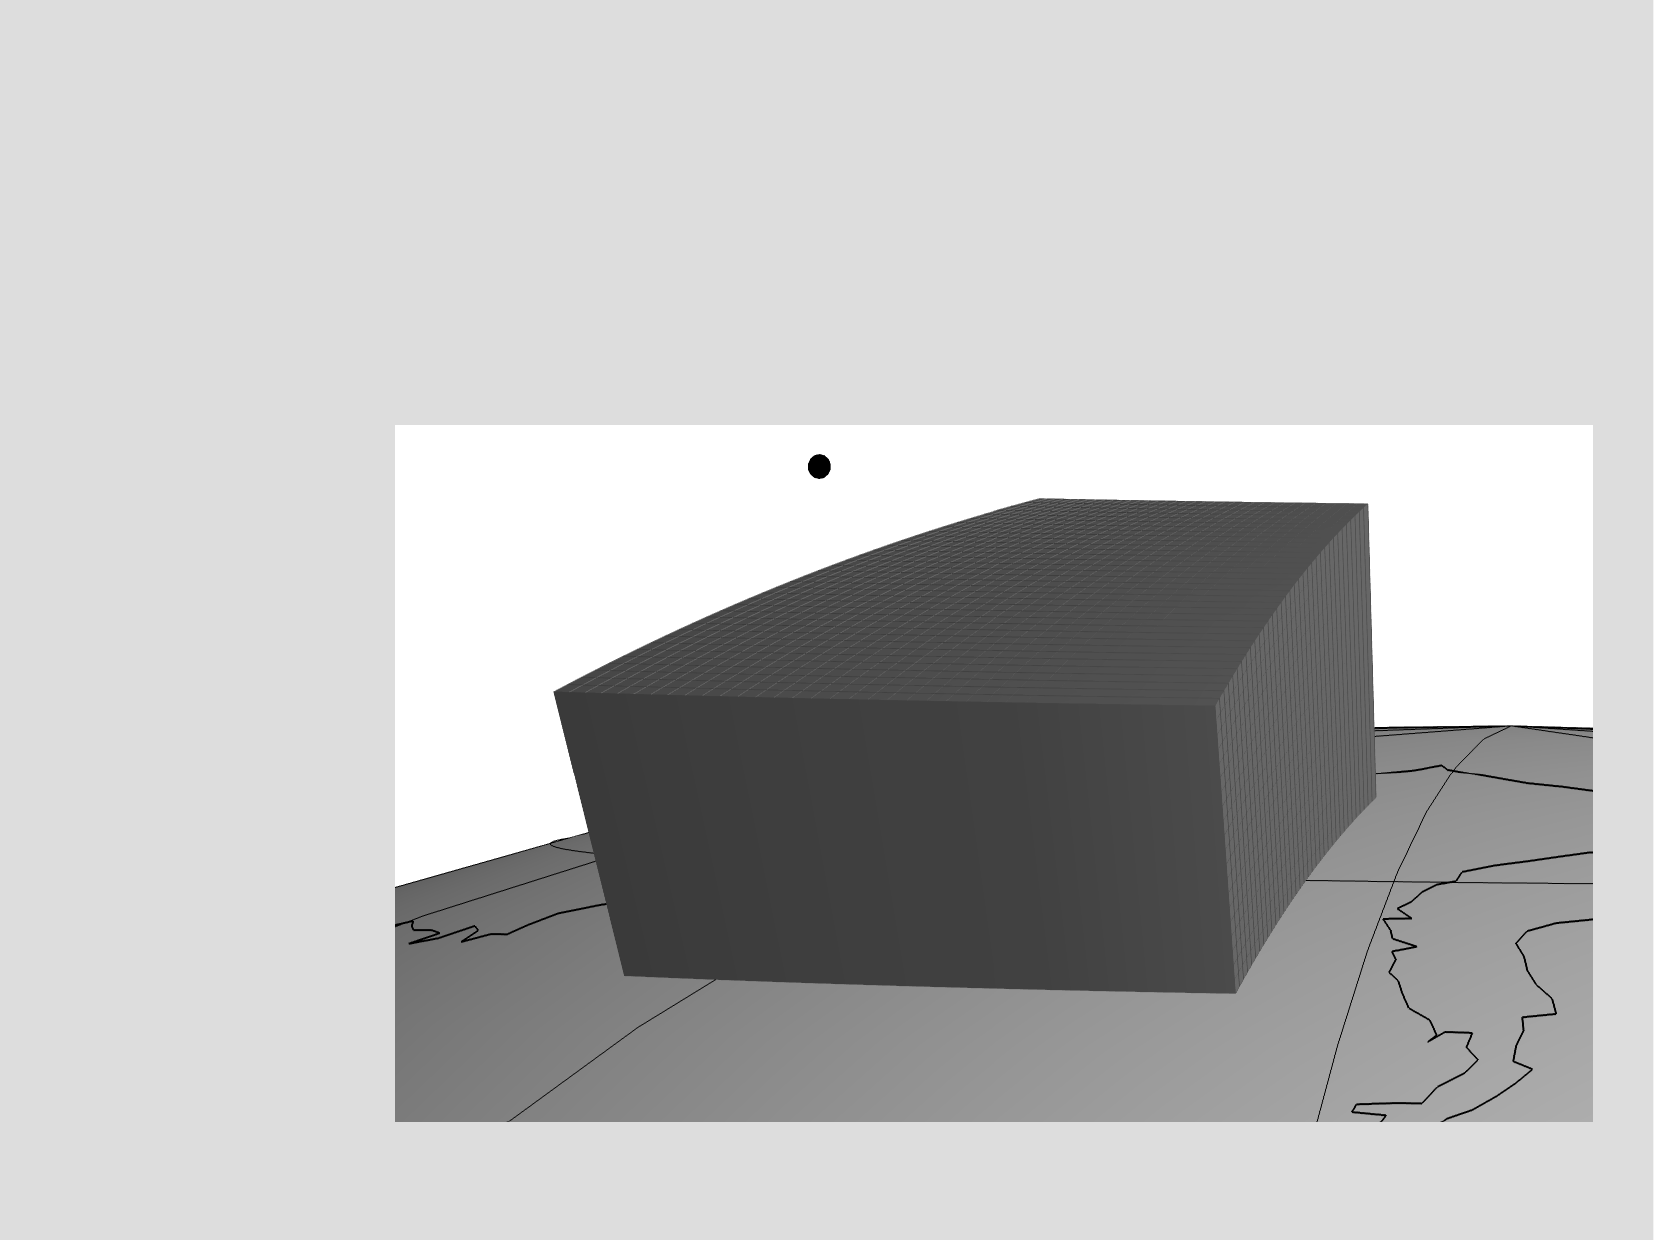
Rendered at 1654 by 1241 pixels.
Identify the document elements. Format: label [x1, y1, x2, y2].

picture [395, 425, 1593, 1123]
